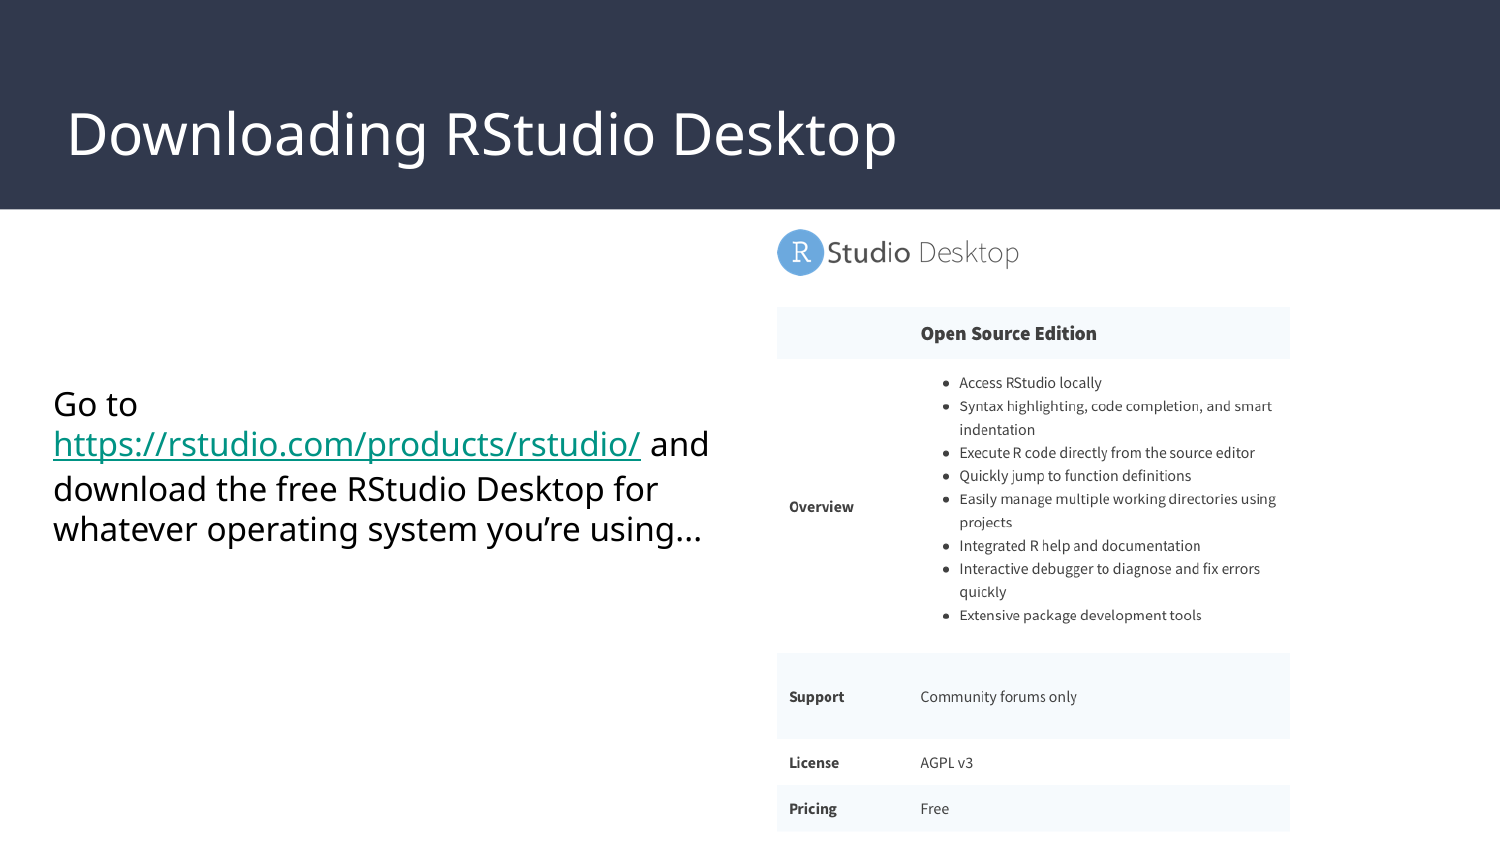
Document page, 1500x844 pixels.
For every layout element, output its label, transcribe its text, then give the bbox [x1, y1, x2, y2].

text_box Go to https://rstudio.com/products/rstudio/ and download the free RStudio Desktop for whatever operating system you’re using... [38, 367, 731, 559]
title Downloading RStudio Desktop [51, 82, 1449, 185]
picture [767, 222, 1290, 832]
